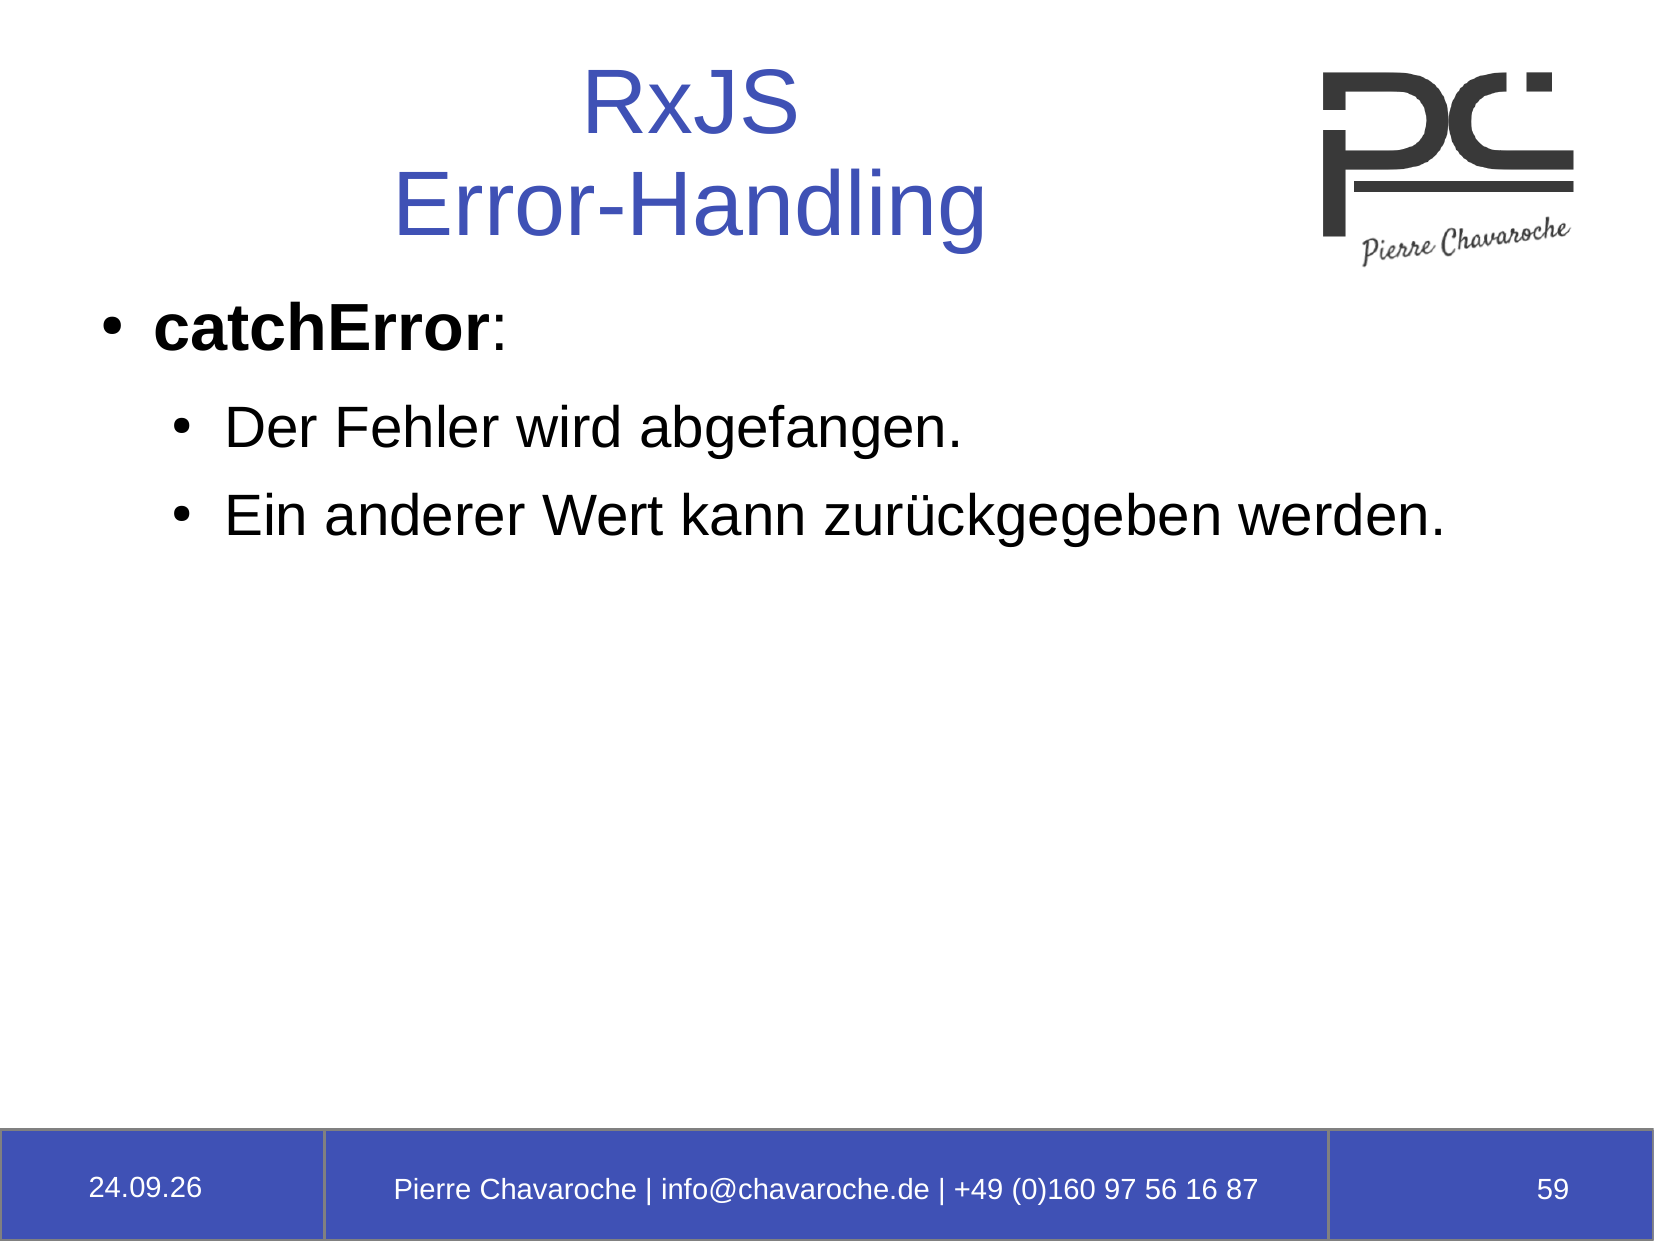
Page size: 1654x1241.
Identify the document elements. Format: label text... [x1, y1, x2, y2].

title RxJS Error-Handling [82, 49, 1300, 257]
list catchError: Der Fehler wird abgefangen. Ein anderer Wert kann zurückgegeben werden. [82, 290, 1571, 1109]
picture [1307, 29, 1589, 311]
